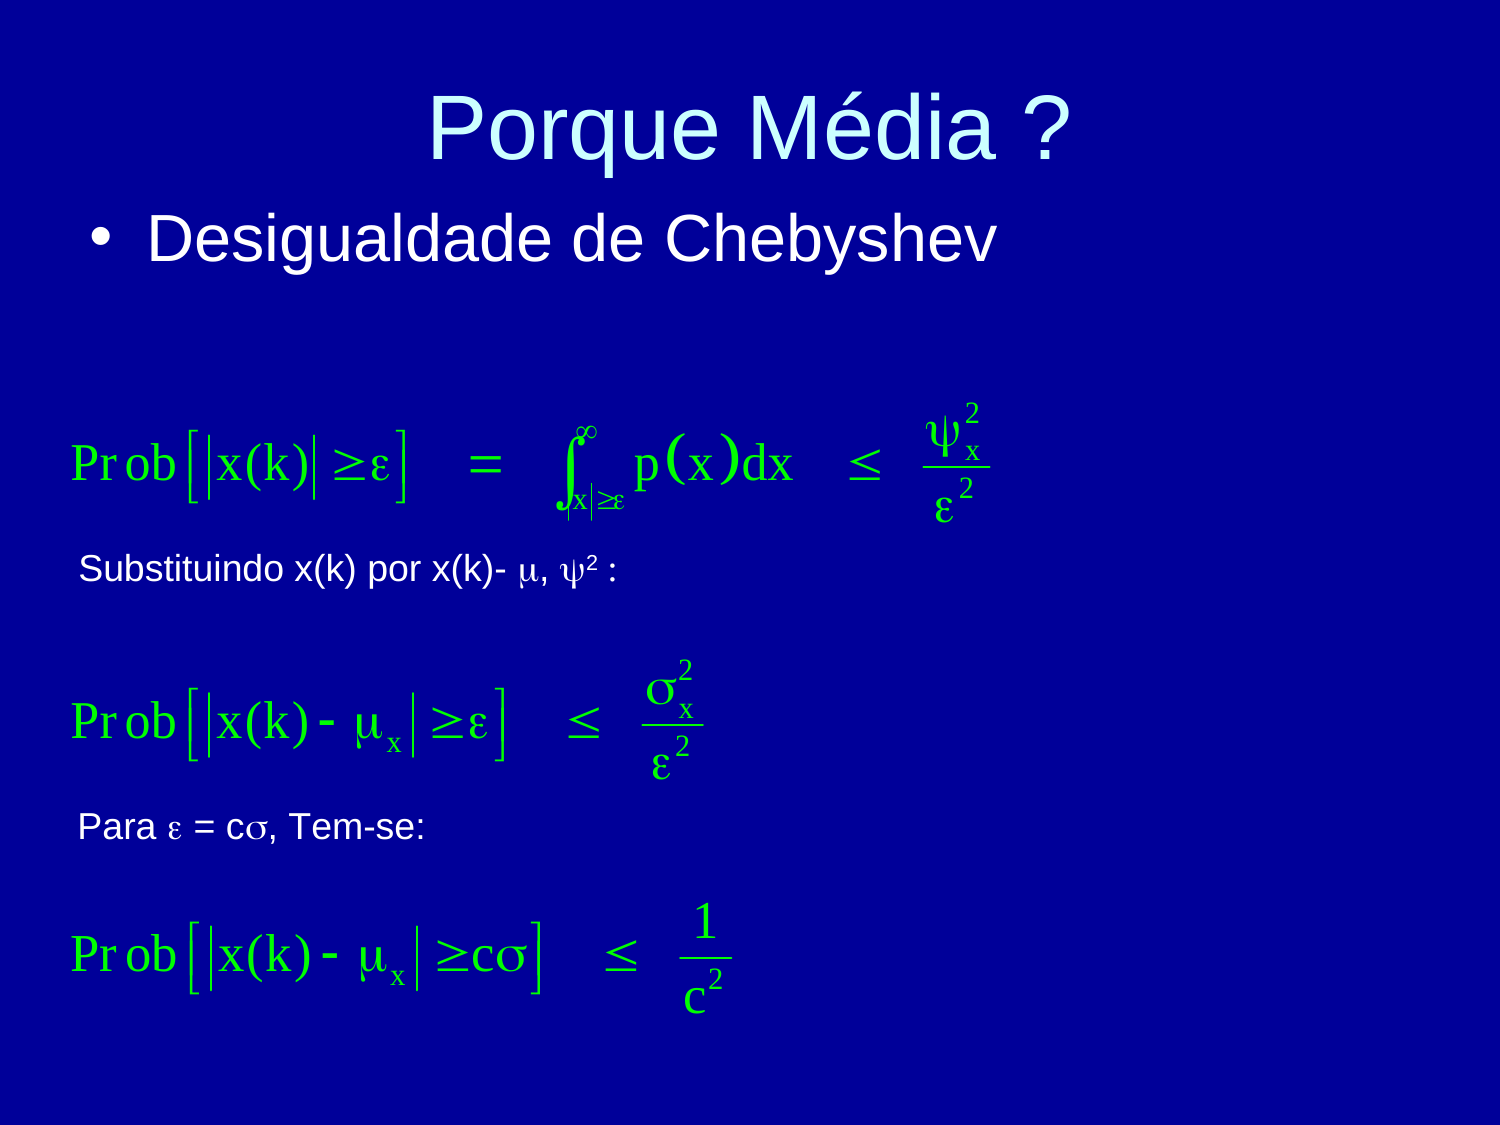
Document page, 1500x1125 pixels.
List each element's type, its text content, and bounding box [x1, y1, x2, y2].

text_box Para  = c, Tem-se: [62, 794, 452, 885]
chart [62, 387, 1000, 534]
title Porque Média ? [75, 45, 1426, 187]
chart [62, 645, 714, 792]
list Desigualdade de Chebyshev [75, 187, 1426, 300]
text_box Substituindo x(k) por x(k)- , 2 : [63, 536, 633, 642]
chart [62, 887, 743, 1025]
